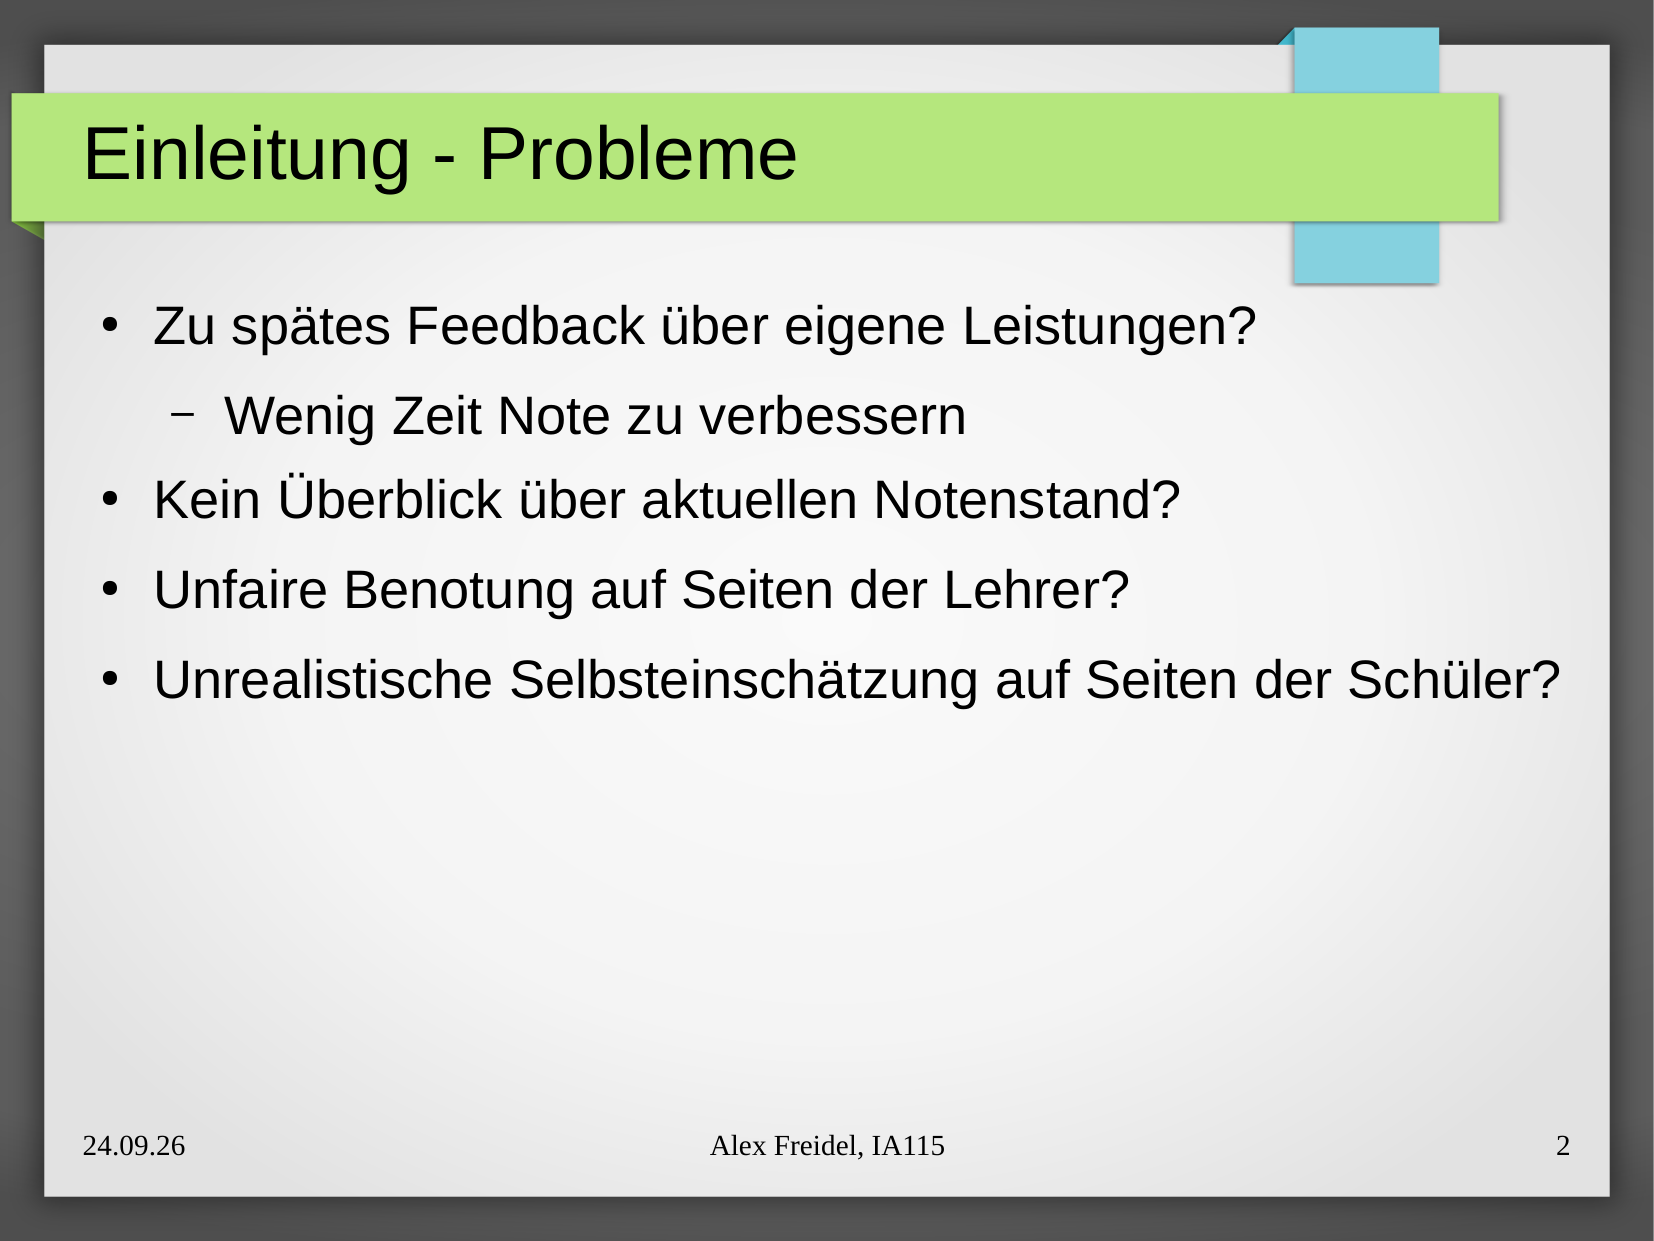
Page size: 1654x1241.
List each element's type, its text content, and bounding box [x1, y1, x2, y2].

title Einleitung - Probleme [82, 94, 1264, 213]
list Zu spätes Feedback über eigene Leistungen? Wenig Zeit Note zu verbessern Kein Überblick über aktuellen Notenstand? Unfaire Benotung auf Seiten der Lehrer? Unrealistische Selbsteinschätzung auf Seiten der Schüler? [82, 295, 1571, 1015]
picture [0, 0, 1654, 1241]
